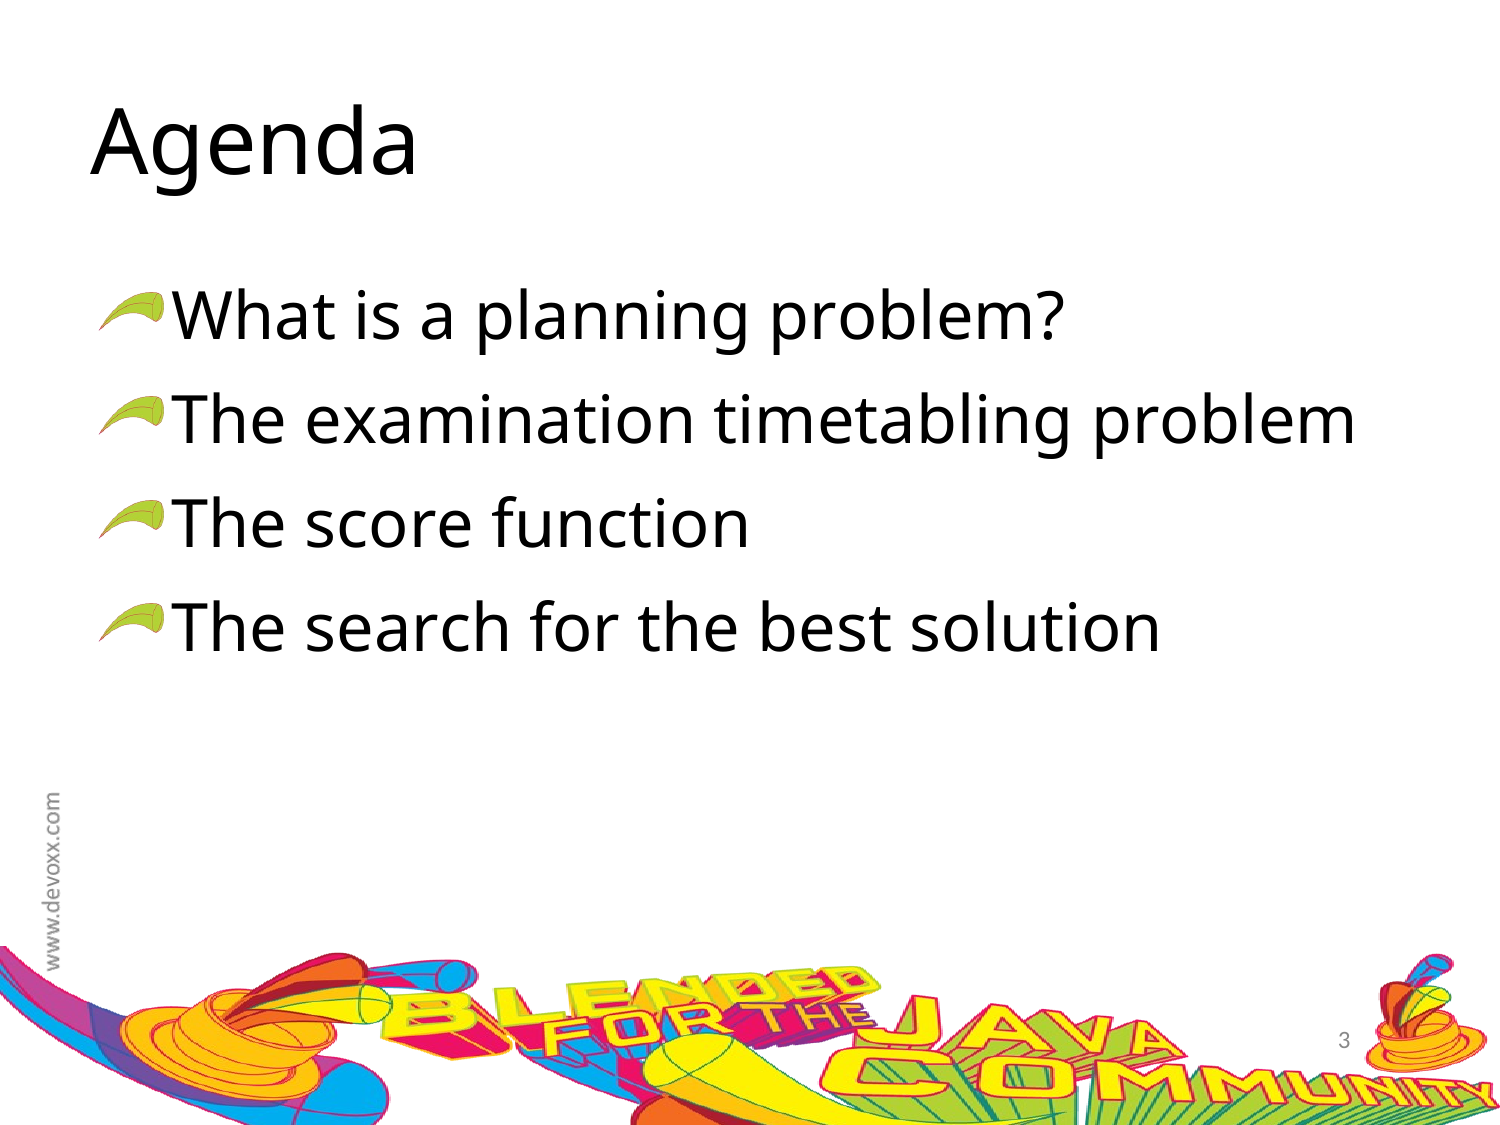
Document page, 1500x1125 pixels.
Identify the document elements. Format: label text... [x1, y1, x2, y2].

title Agenda [75, 45, 1426, 233]
picture [0, 757, 1500, 1125]
list What is a planning problem? The examination timetabling problem The score function The search for the best solution [75, 262, 1426, 718]
